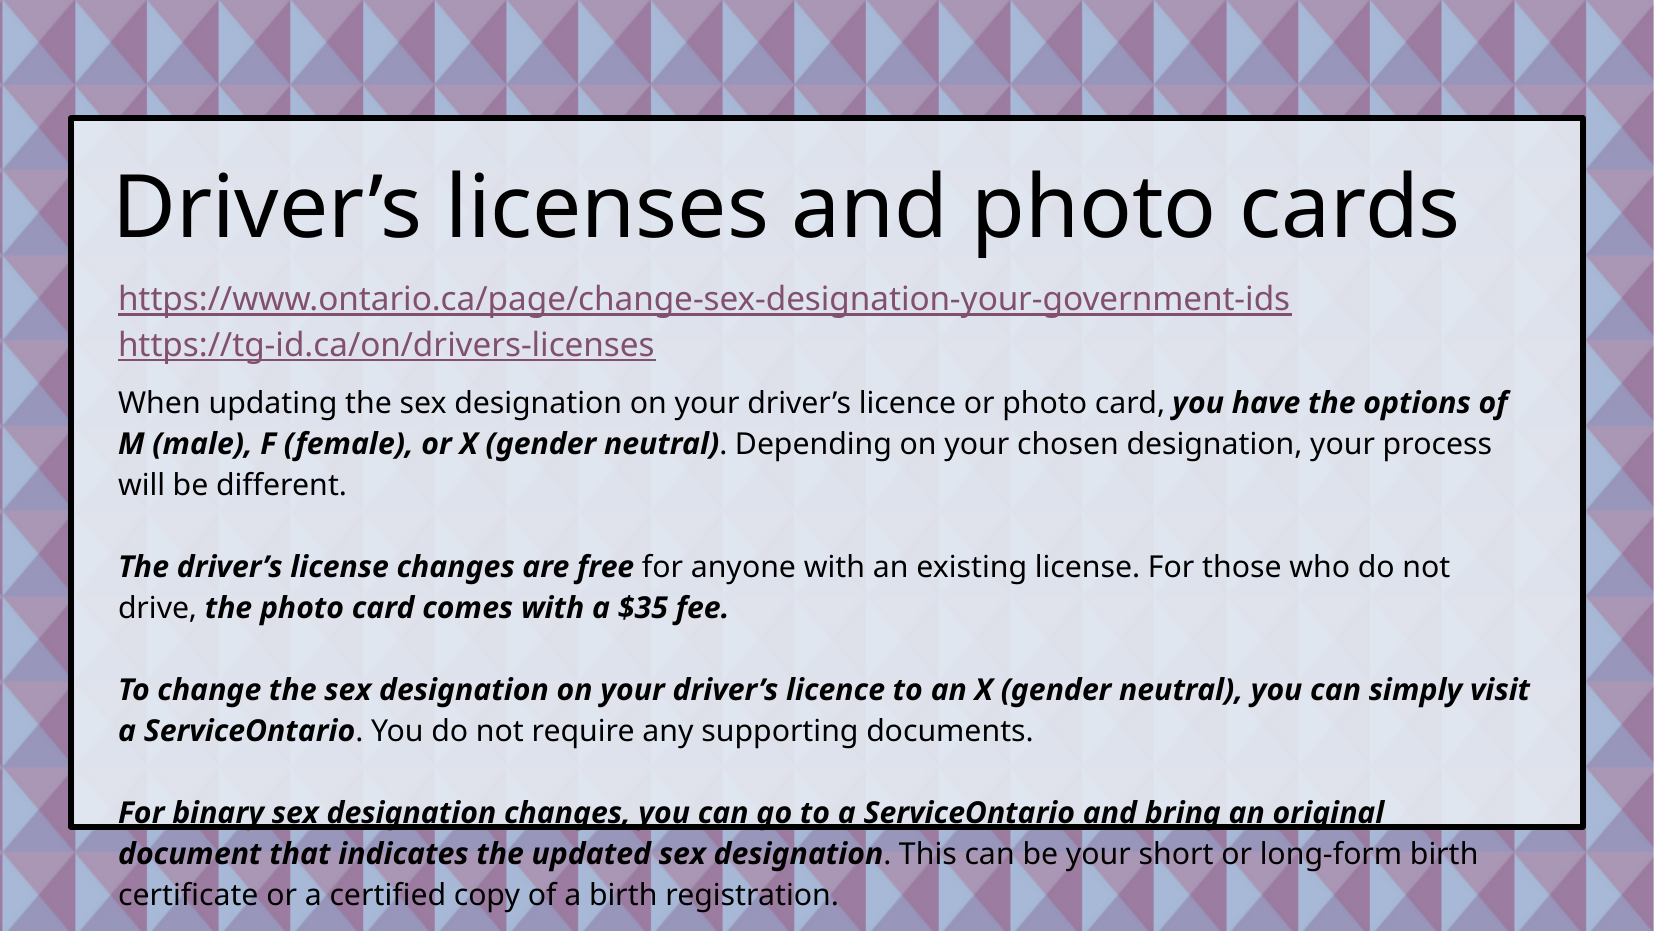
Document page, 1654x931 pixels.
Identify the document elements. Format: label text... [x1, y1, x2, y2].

picture [0, 0, 1654, 931]
text_box [70, 118, 1583, 827]
text_box When updating the sex designation on your driver’s licence or photo card, you have the options of M (male), F (female), or X (gender neutral). Depending on your chosen designation, your process will be different. The driver’s license changes are free for anyone with an existing license. For those who do not drive, the photo card comes with a $35 fee. To change the sex designation on your driver’s licence to an X (gender neutral), you can simply visit a ServiceOntario. You do not require any supporting documents. For binary sex designation changes, you can go to a ServiceOntario and bring an original document that indicates the updated sex designation. This can be your short or long-form birth certificate or a certified copy of a birth registration. [118, 381, 1536, 914]
title Driver’s licenses and photo cards [112, 154, 1565, 254]
subtitle https://www.ontario.ca/page/change-sex-designation-your-government-ids https://tg-id.ca/on/drivers-licenses [118, 275, 1536, 381]
